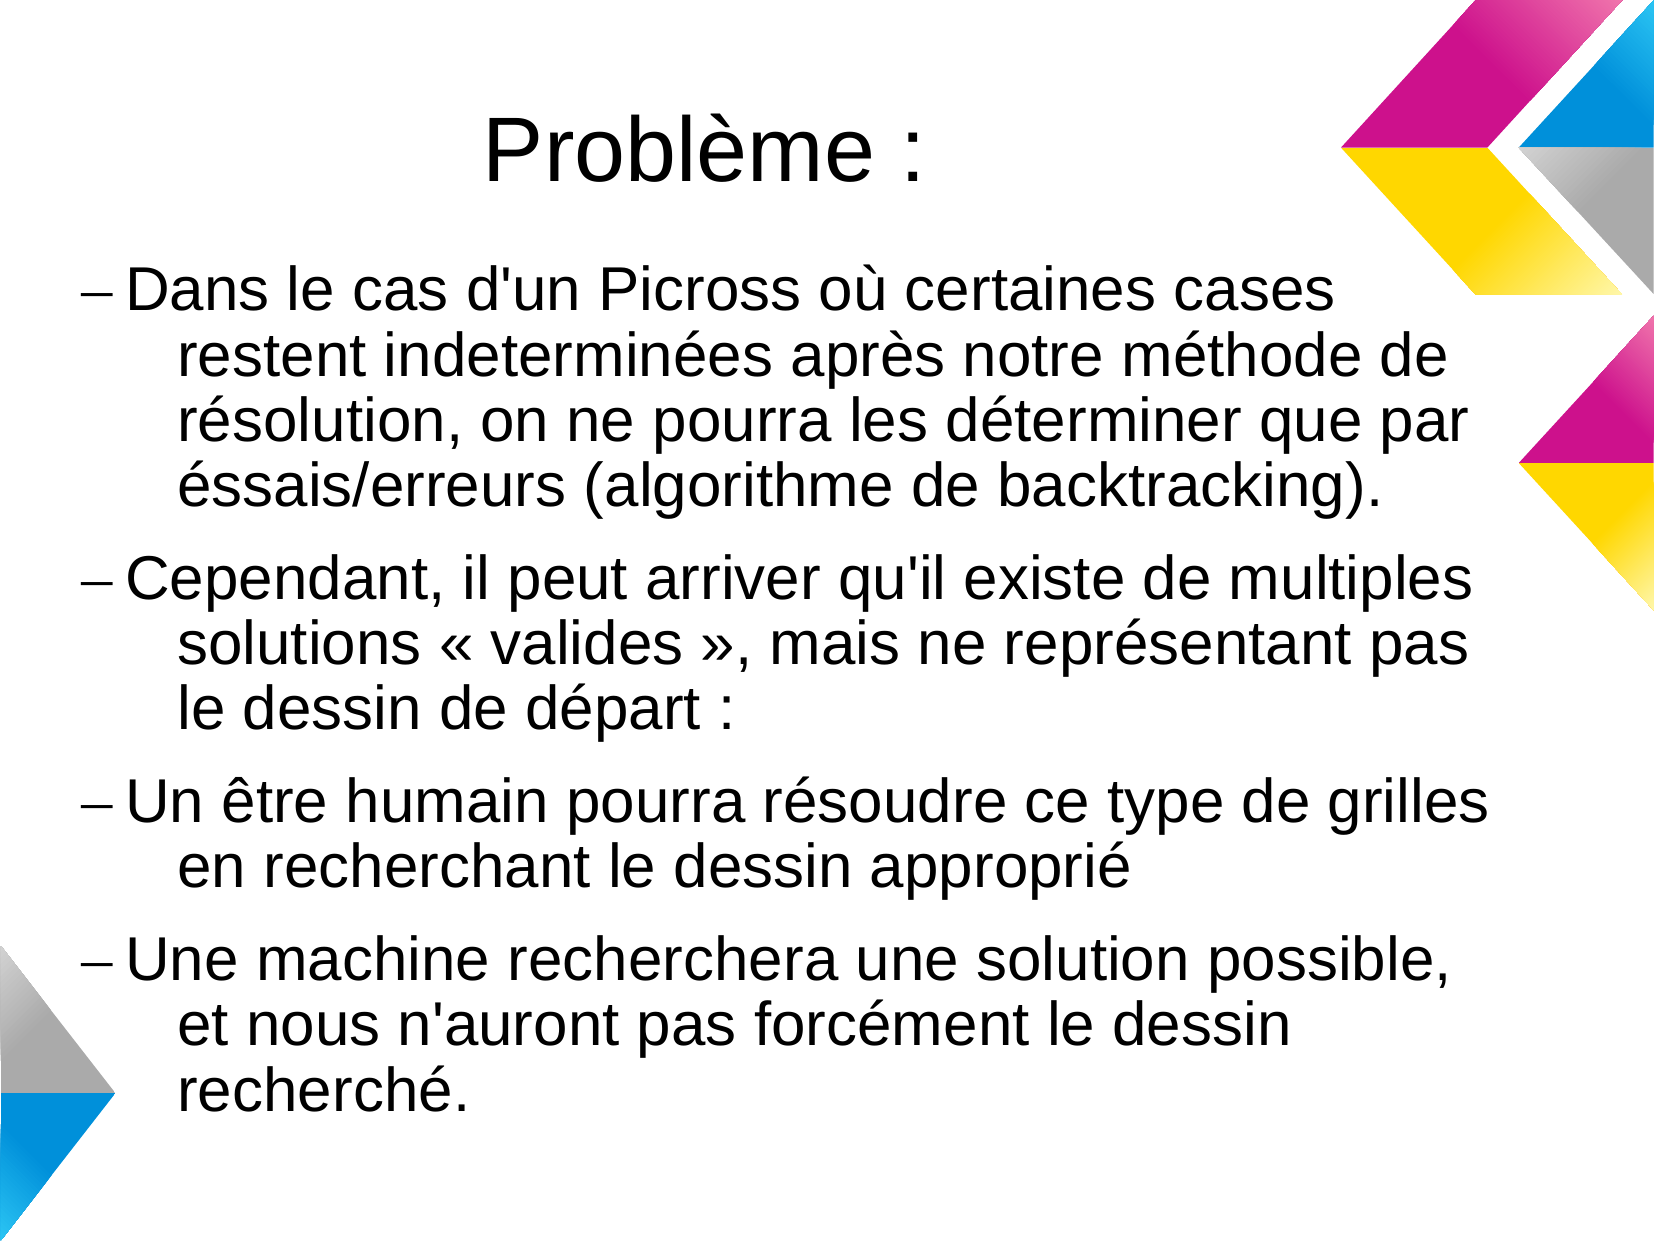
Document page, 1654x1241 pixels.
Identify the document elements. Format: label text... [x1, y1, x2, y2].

list Dans le cas d'un Picross où certaines cases restent indeterminées après notre méthode de résolution, on ne pourra les déterminer que par éssais/erreurs (algorithme de backtracking). Cependant, il peut arriver qu'il existe de multiples solutions « valides », mais ne représentant pas le dessin de départ : Un être humain pourra résoudre ce type de grilles en recherchant le dessin approprié Une machine recherchera une solution possible, et nous n'auront pas forcément le dessin recherché. [11, 258, 1501, 1134]
title Problème : [82, 49, 1327, 257]
